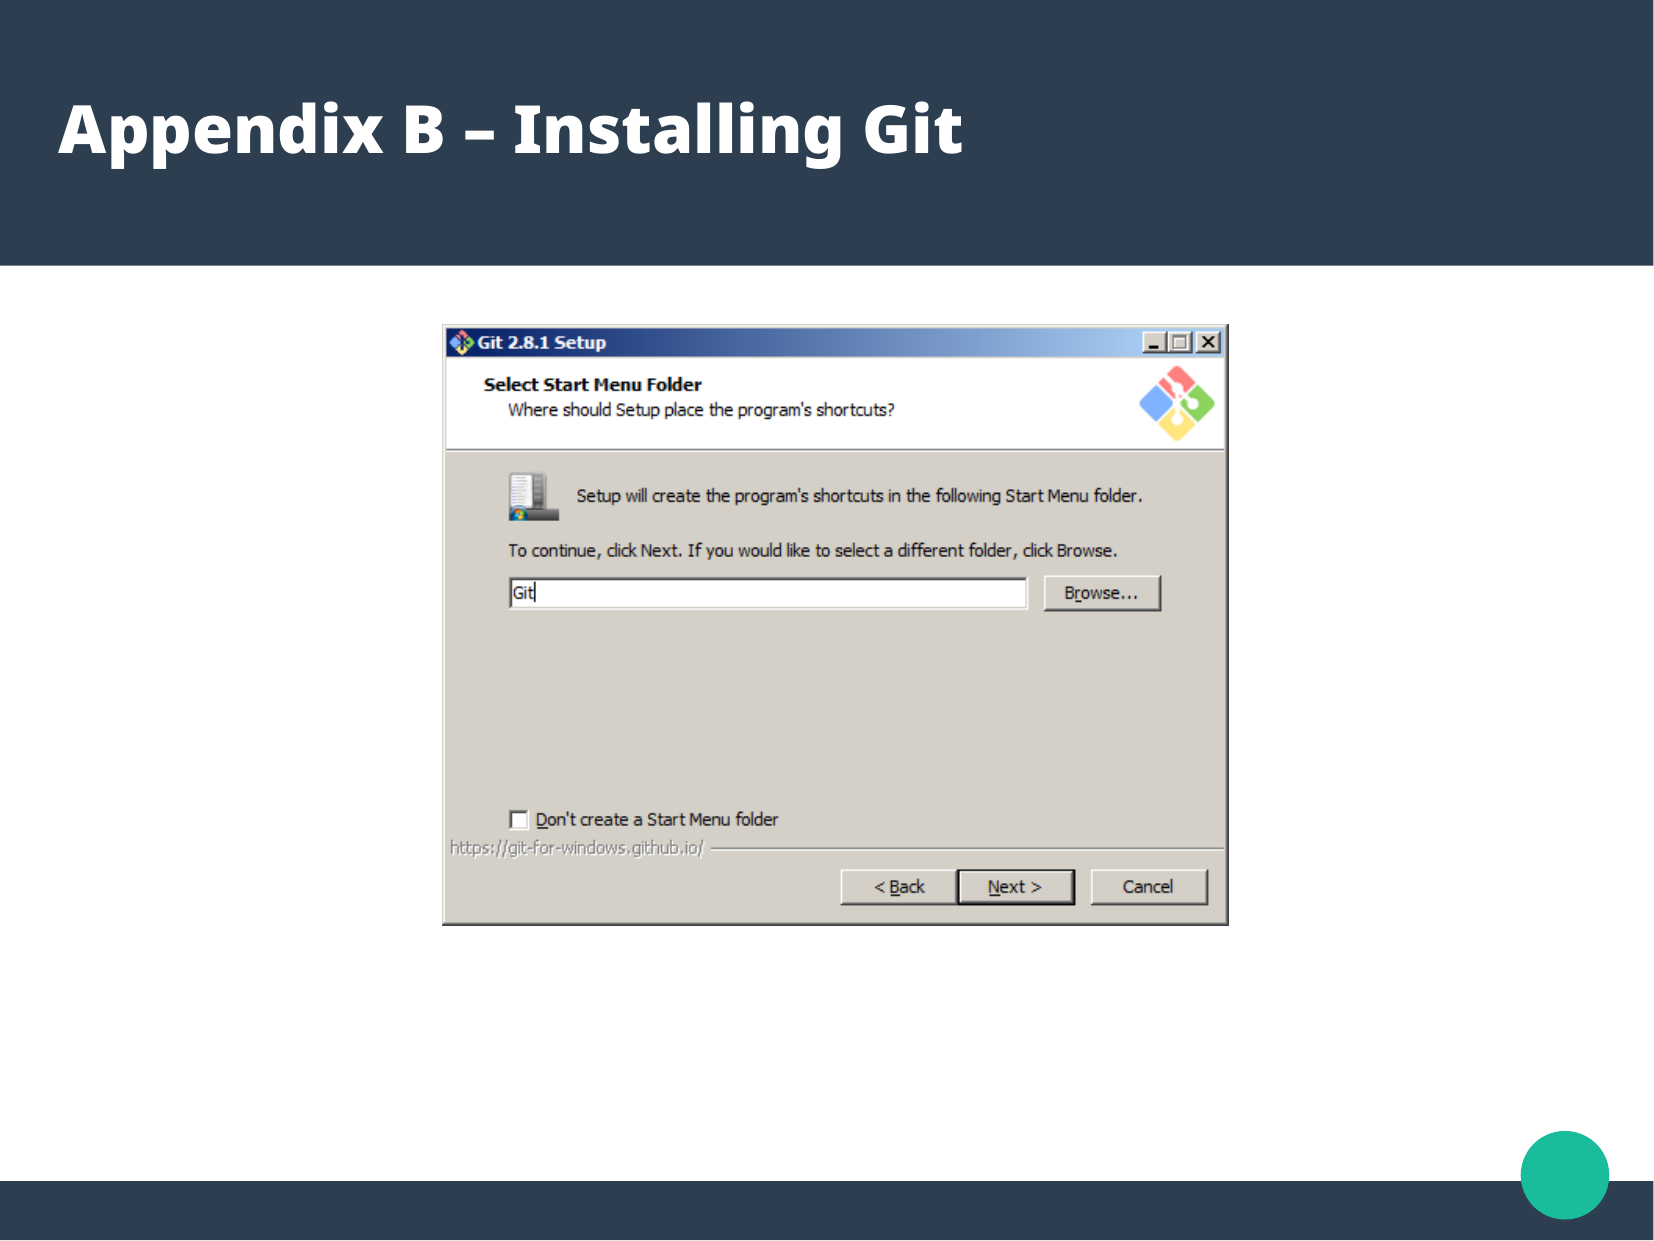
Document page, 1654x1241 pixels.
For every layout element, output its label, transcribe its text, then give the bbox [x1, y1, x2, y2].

picture [442, 324, 1229, 926]
title Appendix B – Installing Git [59, 49, 1595, 207]
